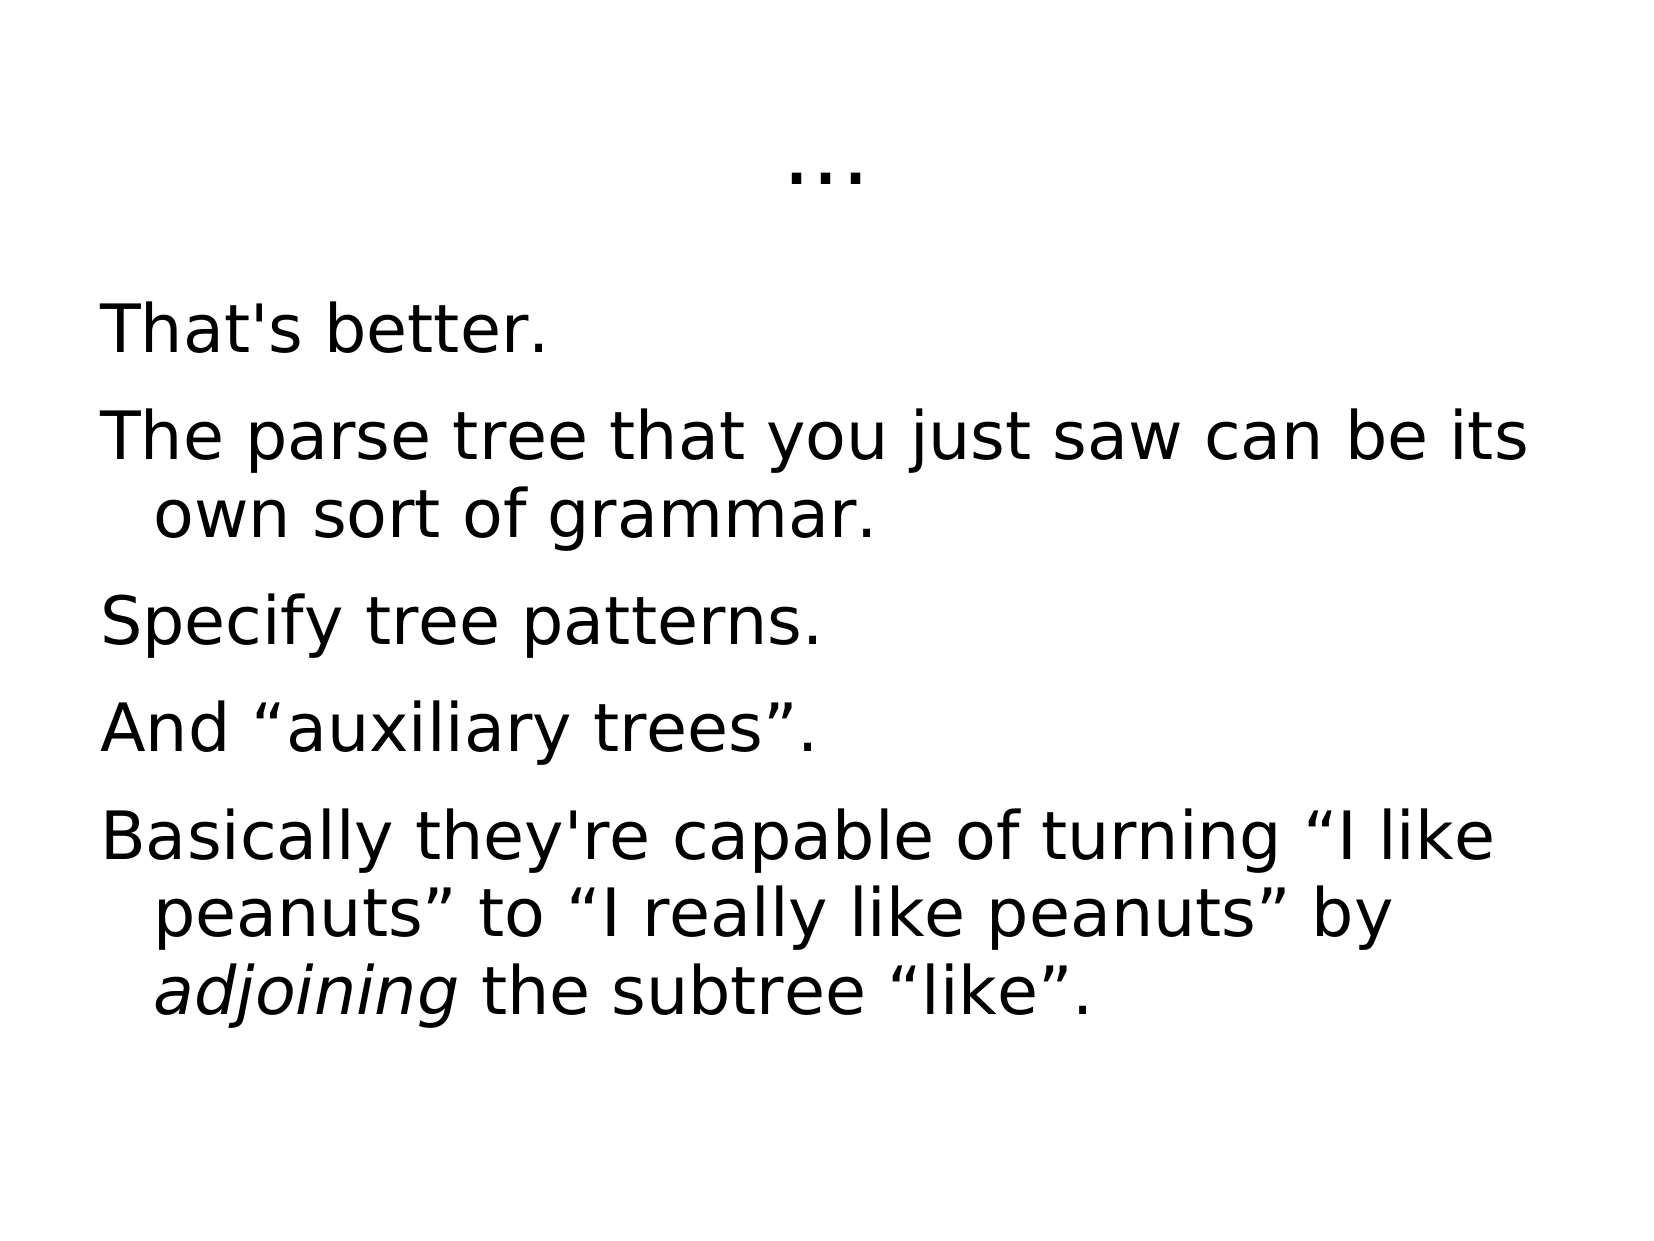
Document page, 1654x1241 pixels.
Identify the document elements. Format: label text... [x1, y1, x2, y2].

title ... [82, 49, 1571, 257]
list That's better. The parse tree that you just saw can be its own sort of grammar. Specify tree patterns. And “auxiliary trees”. Basically they're capable of turning “I like peanuts” to “I really like peanuts” by adjoining the subtree “like”. [82, 290, 1571, 1109]
